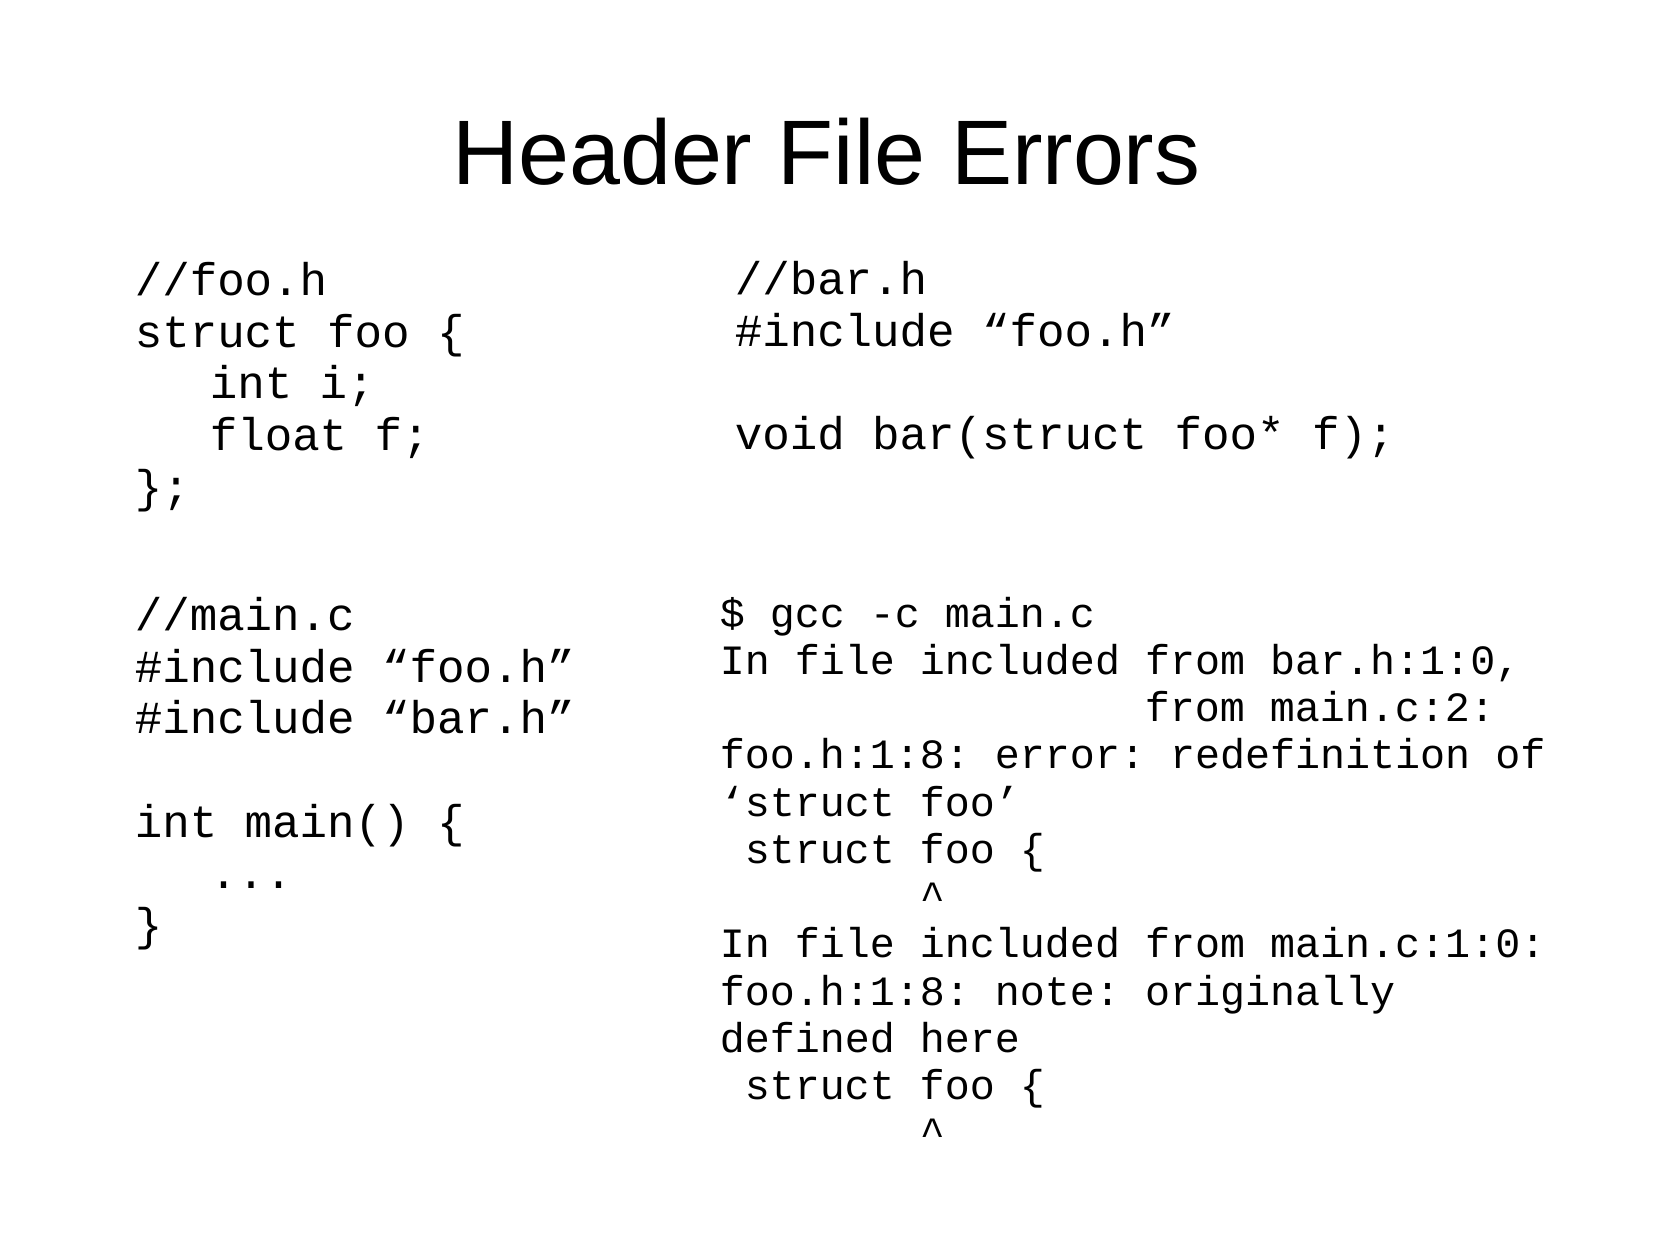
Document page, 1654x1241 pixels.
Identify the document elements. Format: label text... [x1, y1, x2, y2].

text_box $ gcc -c main.c In file included from bar.h:1:0, from main.c:2: foo.h:1:8: error: redefinition of ‘struct foo’ struct foo { ^ In file included from main.c:1:0: foo.h:1:8: note: originally defined here struct foo { ^ [705, 585, 1606, 1221]
text_box //foo.h struct foo { int i; float f; }; [120, 250, 541, 526]
text_box //bar.h #include “foo.h” void bar(struct foo* f); [720, 249, 1531, 473]
title Header File Errors [82, 49, 1571, 257]
text_box //main.c #include “foo.h” #include “bar.h” int main() { ... } [120, 585, 676, 965]
